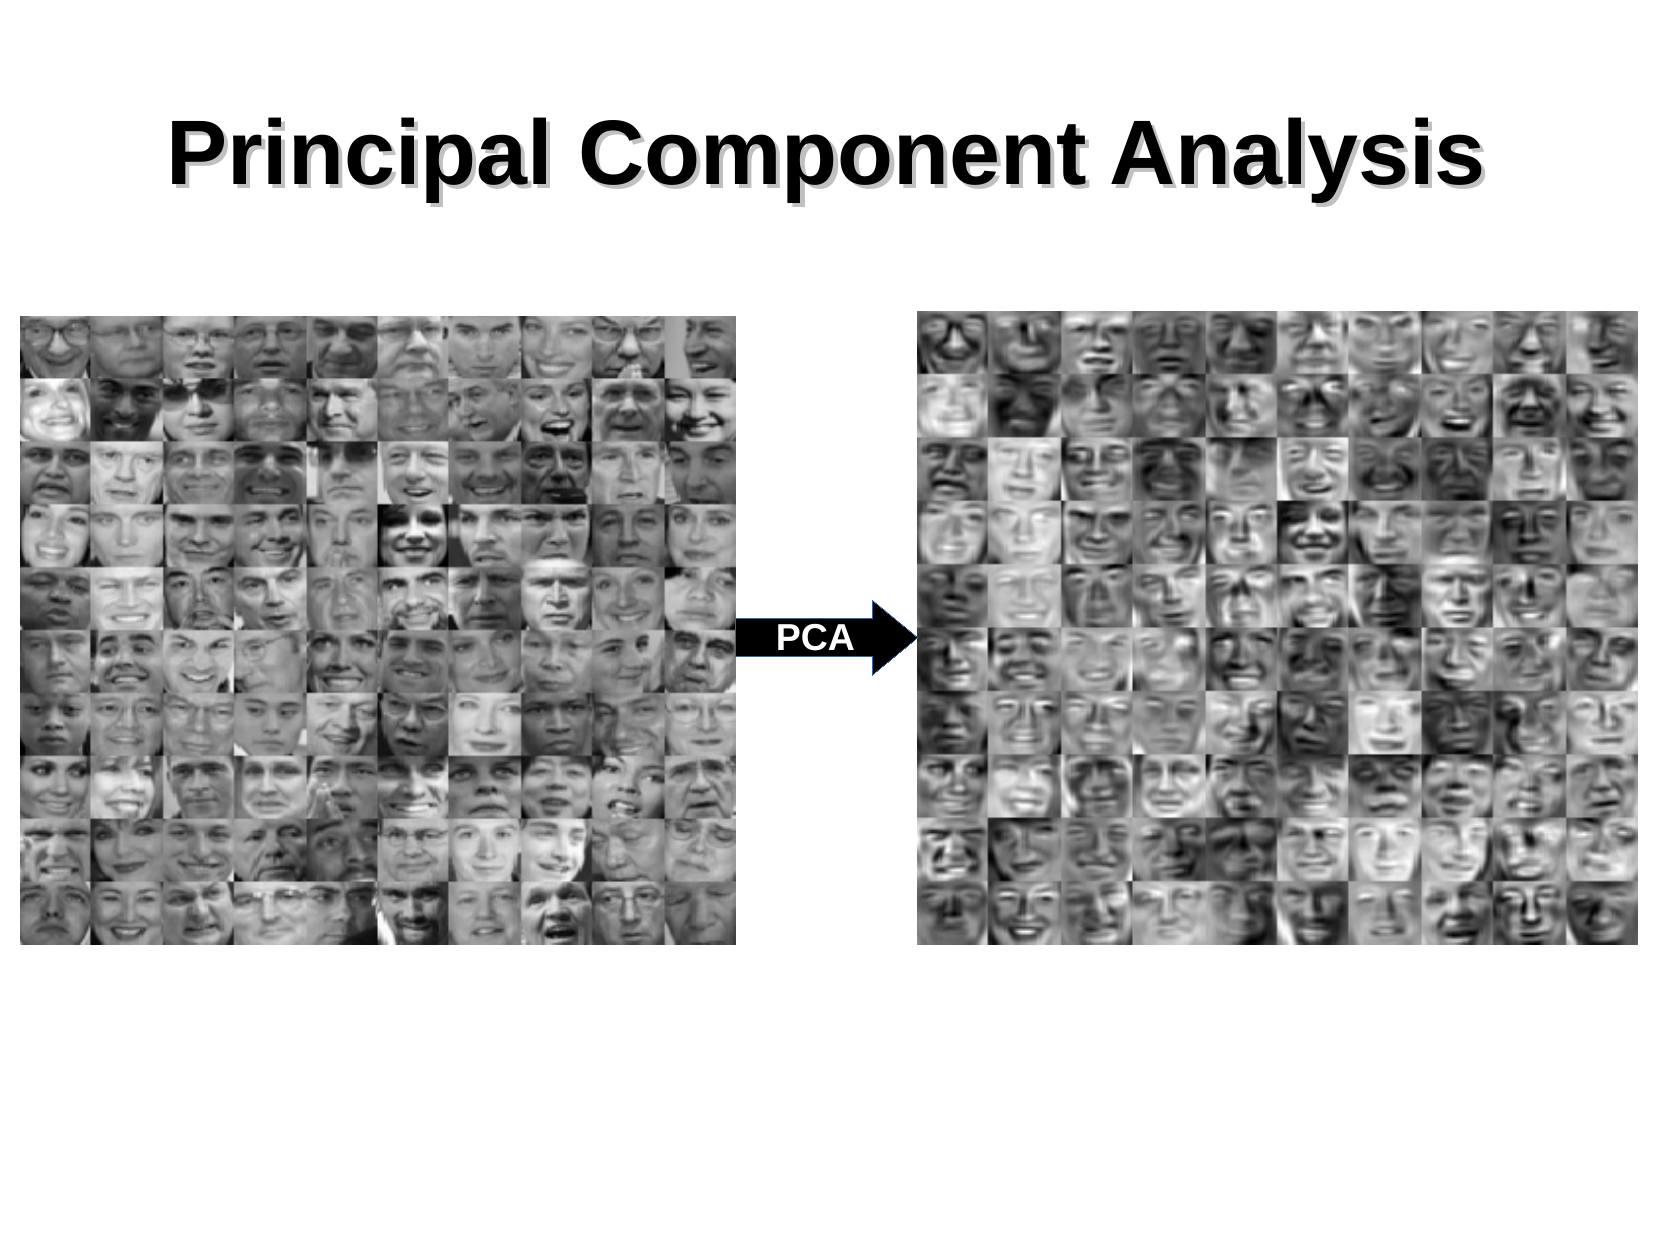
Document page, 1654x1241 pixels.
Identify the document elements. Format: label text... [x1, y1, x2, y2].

text_box PCA [735, 600, 918, 676]
title Principal Component Analysis [82, 49, 1571, 257]
picture [20, 316, 736, 946]
picture [917, 311, 1638, 946]
